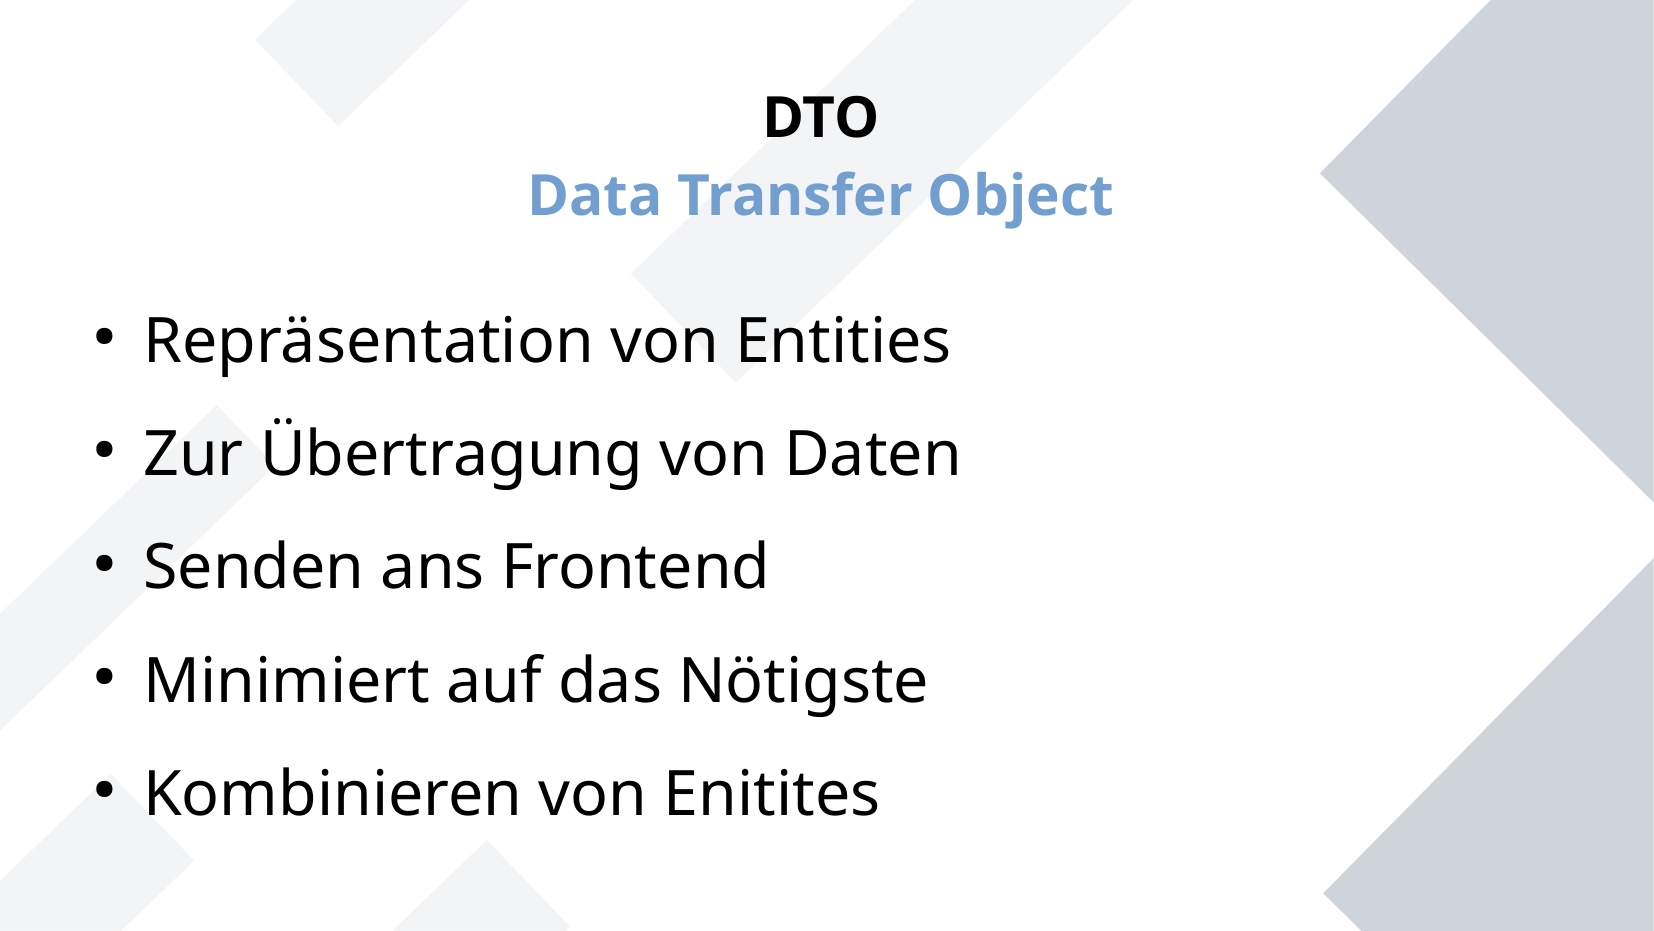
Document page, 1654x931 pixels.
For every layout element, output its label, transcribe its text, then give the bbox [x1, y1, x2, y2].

title DTO Data Transfer Object [76, 76, 1565, 233]
list Repräsentation von Entities Zur Übertragung von Daten Senden ans Frontend Minimiert auf das Nötigste Kombinieren von Enitites [76, 295, 1565, 835]
